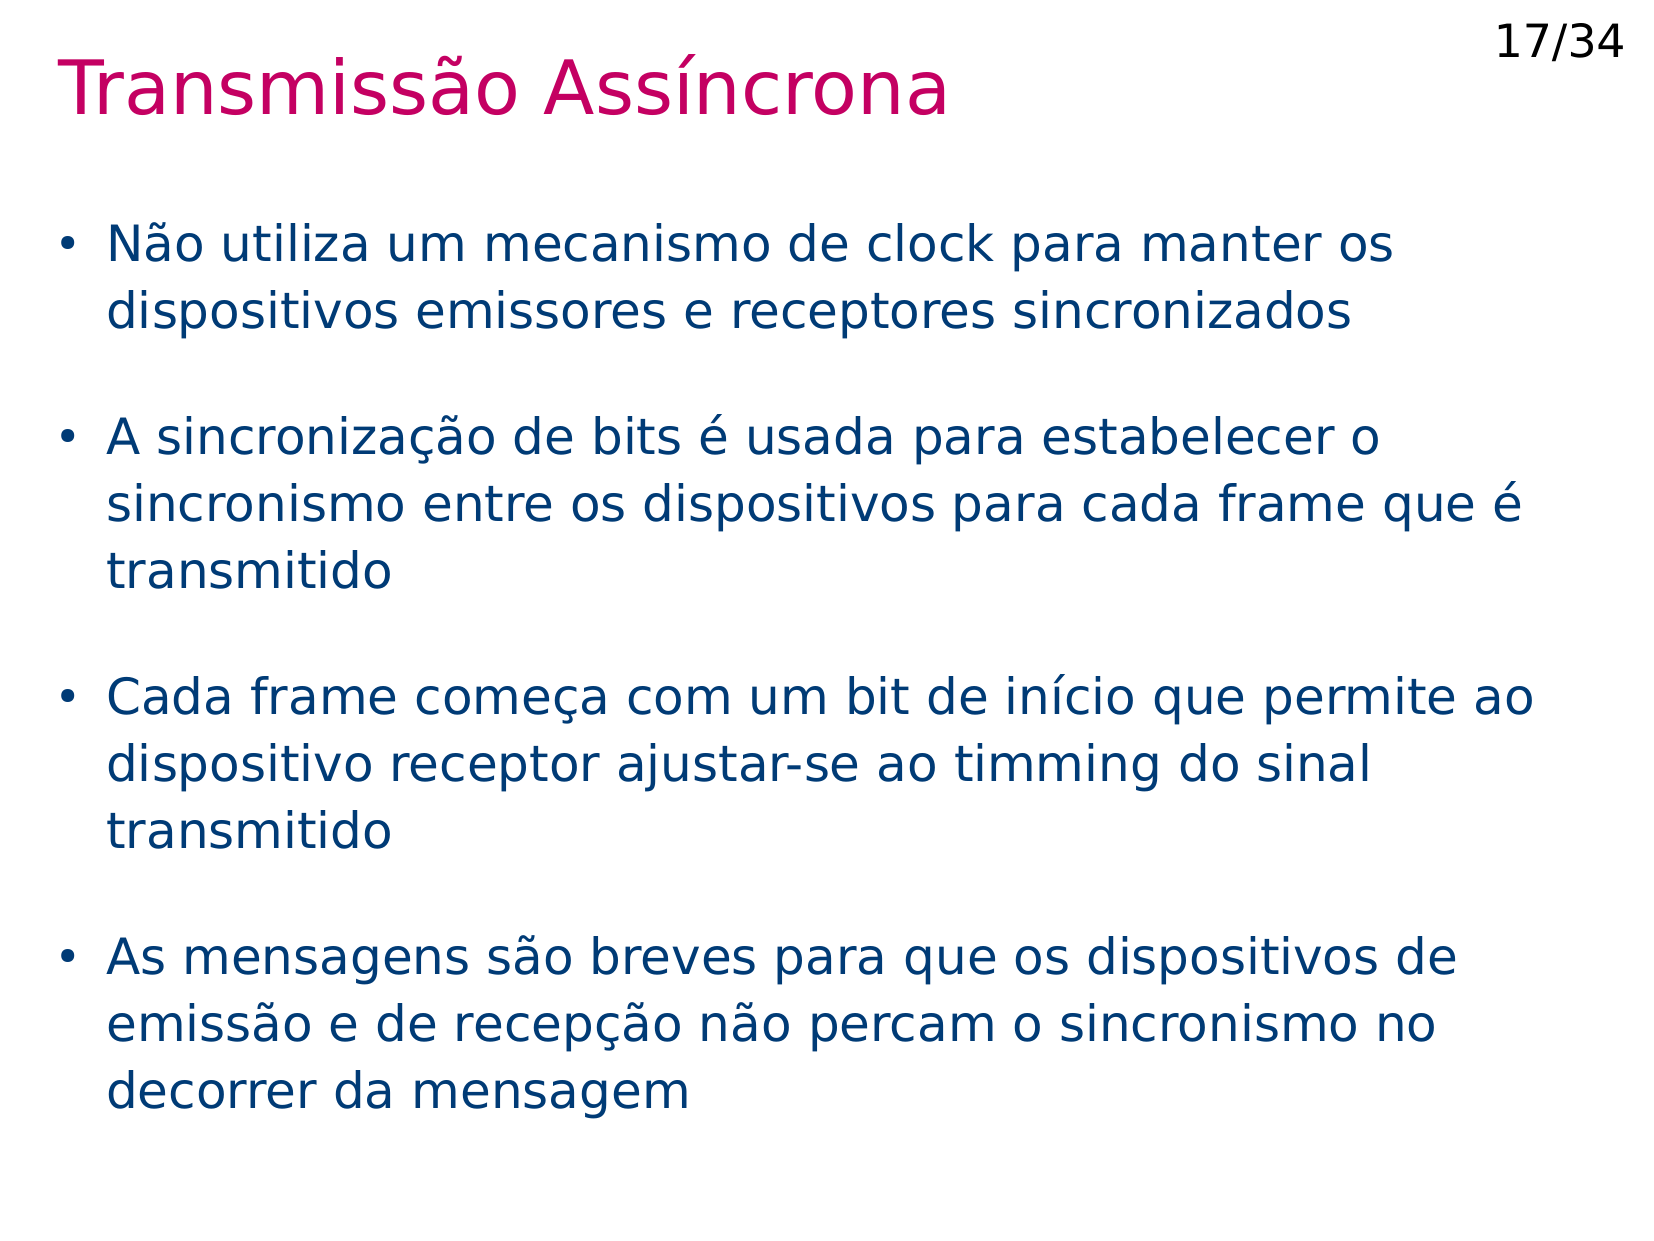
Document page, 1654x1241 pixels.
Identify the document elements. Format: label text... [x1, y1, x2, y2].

title Transmissão Assíncrona [59, 29, 1625, 148]
list Não utiliza um mecanismo de clock para manter os dispositivos emissores e receptores sincronizados A sincronização de bits é usada para estabelecer o sincronismo entre os dispositivos para cada frame que é transmitido Cada frame começa com um bit de início que permite ao dispositivo receptor ajustar-se ao timming do sinal transmitido As mensagens são breves para que os dispositivos de emissão e de recepção não percam o sincronismo no decorrer da mensagem [59, 206, 1625, 1211]
